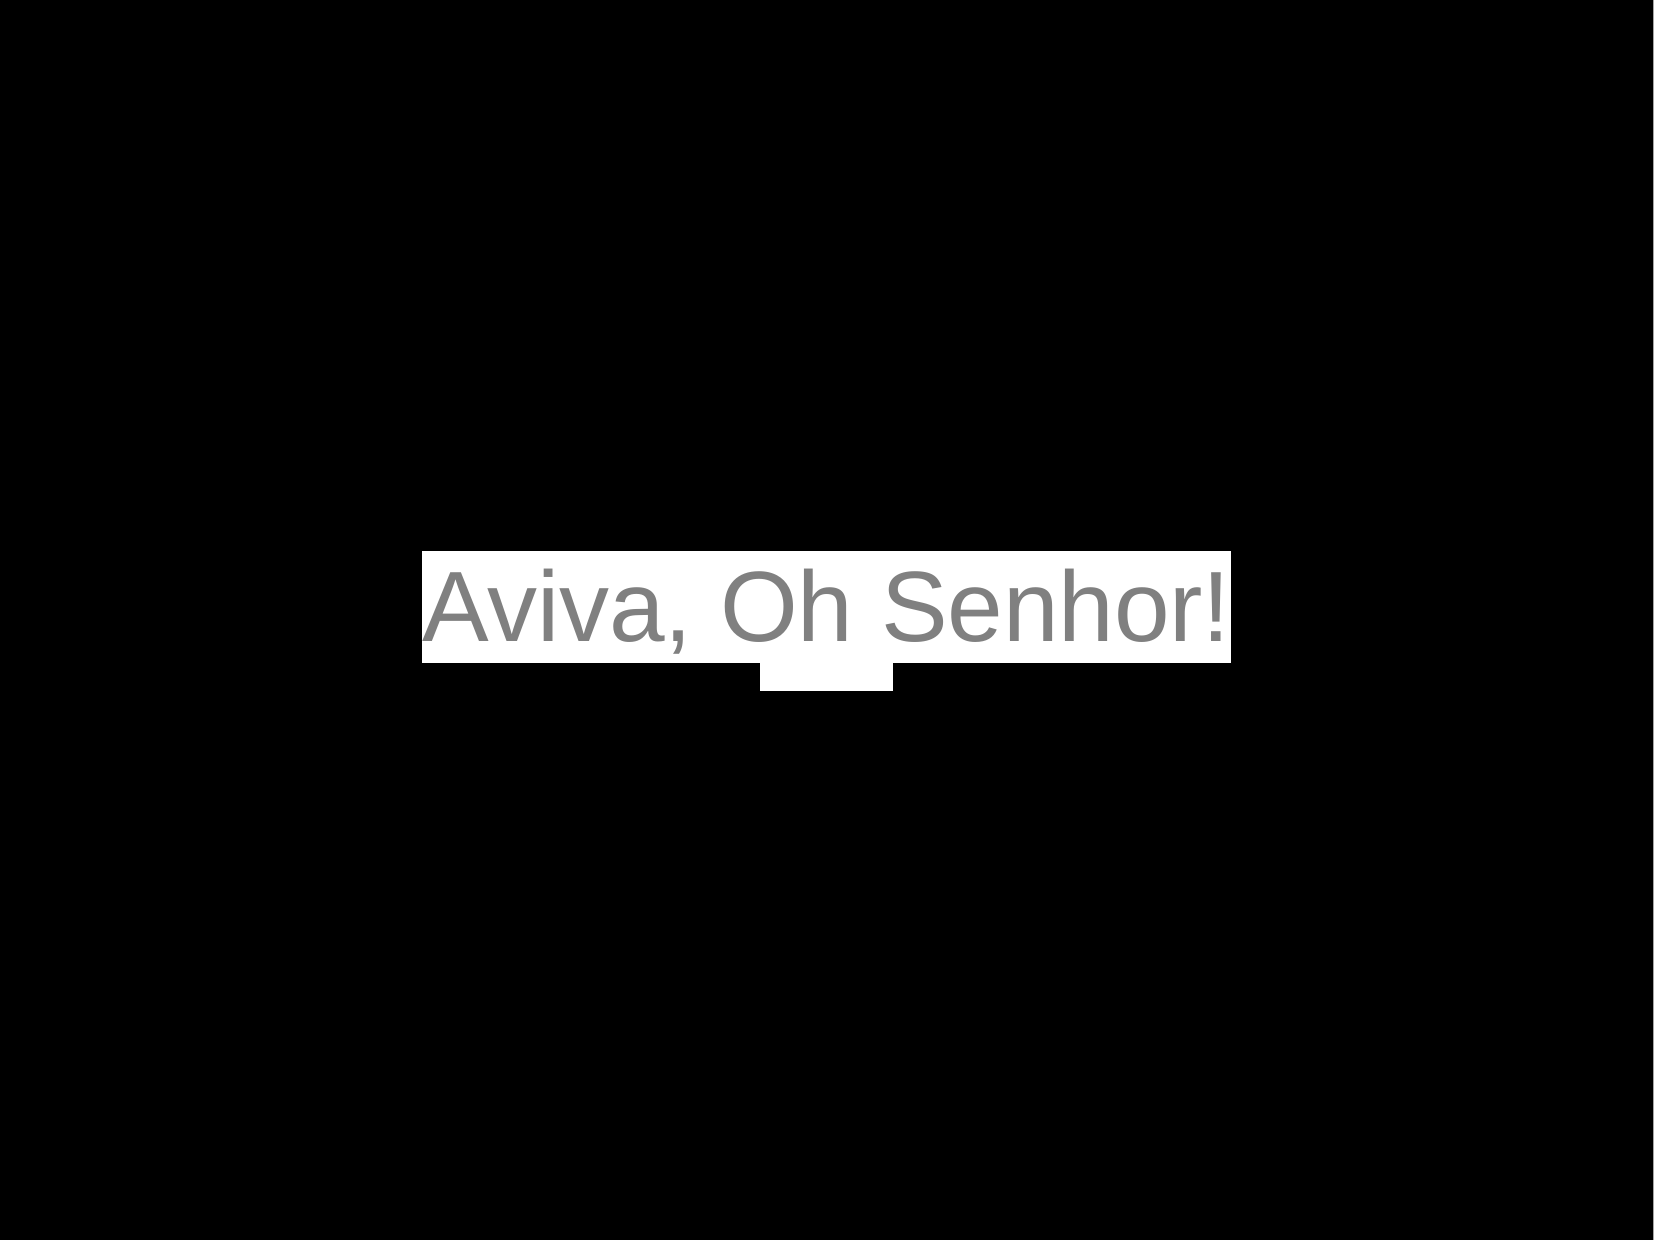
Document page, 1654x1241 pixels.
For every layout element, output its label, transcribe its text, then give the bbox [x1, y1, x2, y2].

subtitle Aviva, Oh Senhor! Bruna Karla [82, 49, 1571, 1193]
